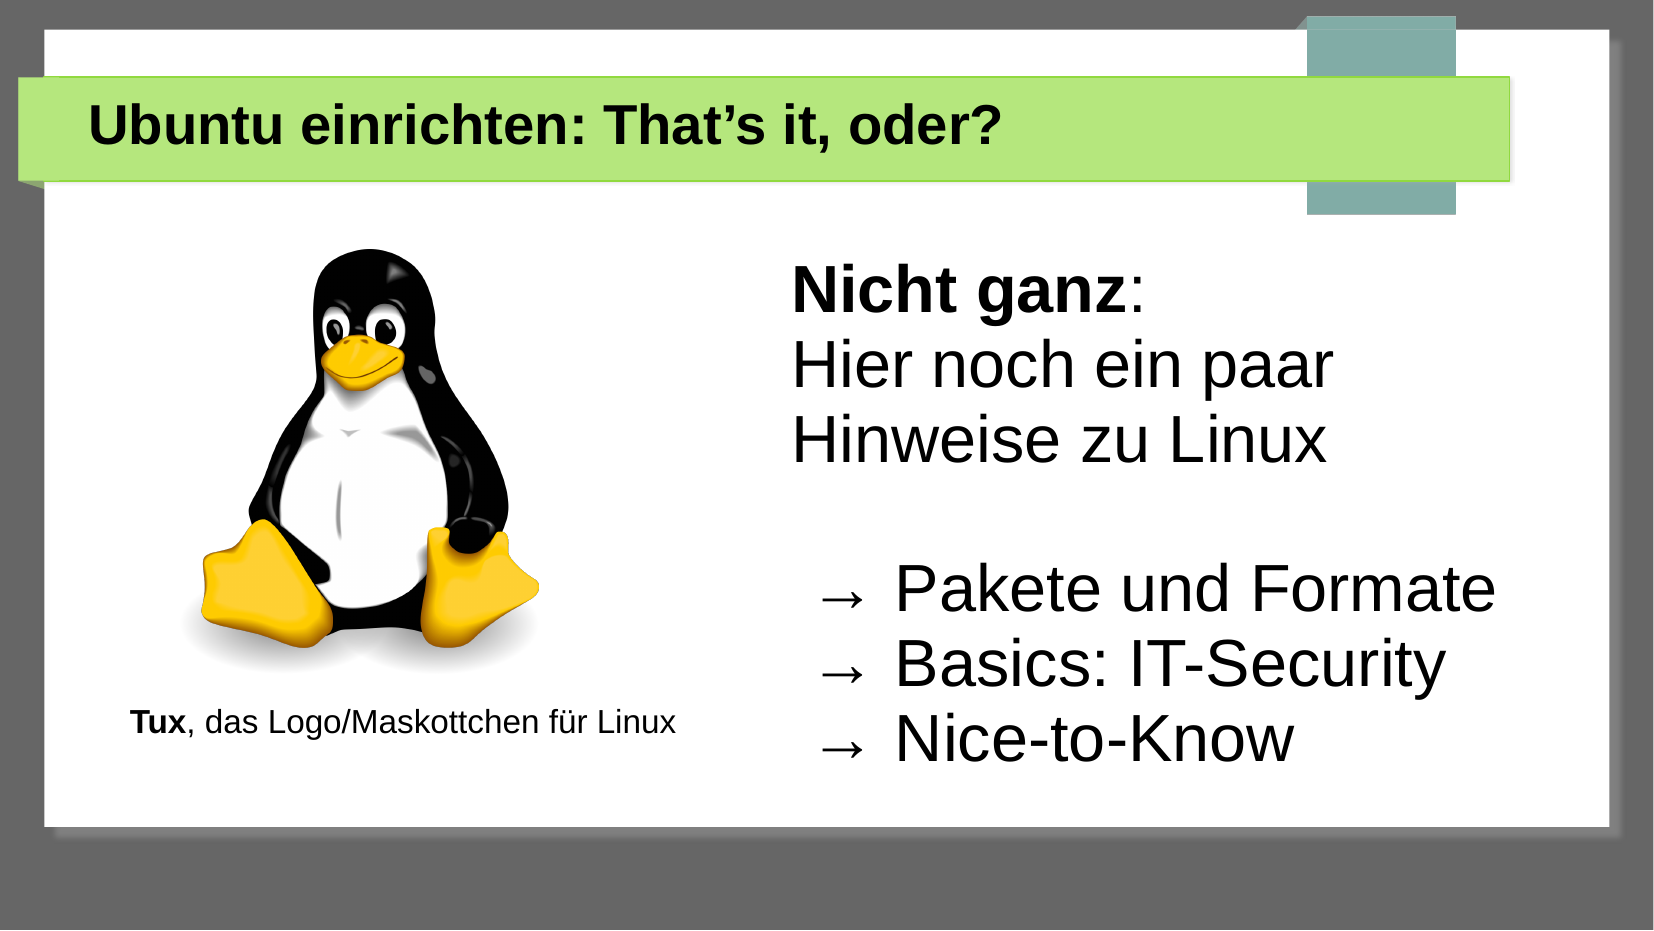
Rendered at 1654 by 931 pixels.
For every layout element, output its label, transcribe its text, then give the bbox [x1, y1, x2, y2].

text_box Tux, das Logo/Maskottchen für Linux [118, 676, 709, 768]
title Ubuntu einrichten: That’s it, oder? [88, 73, 1506, 178]
subtitle Nicht ganz: Hier noch ein paar Hinweise zu Linux → Pakete und Formate → Basics: IT-Security → Nice-to-Know [791, 177, 1560, 851]
picture [177, 249, 540, 676]
